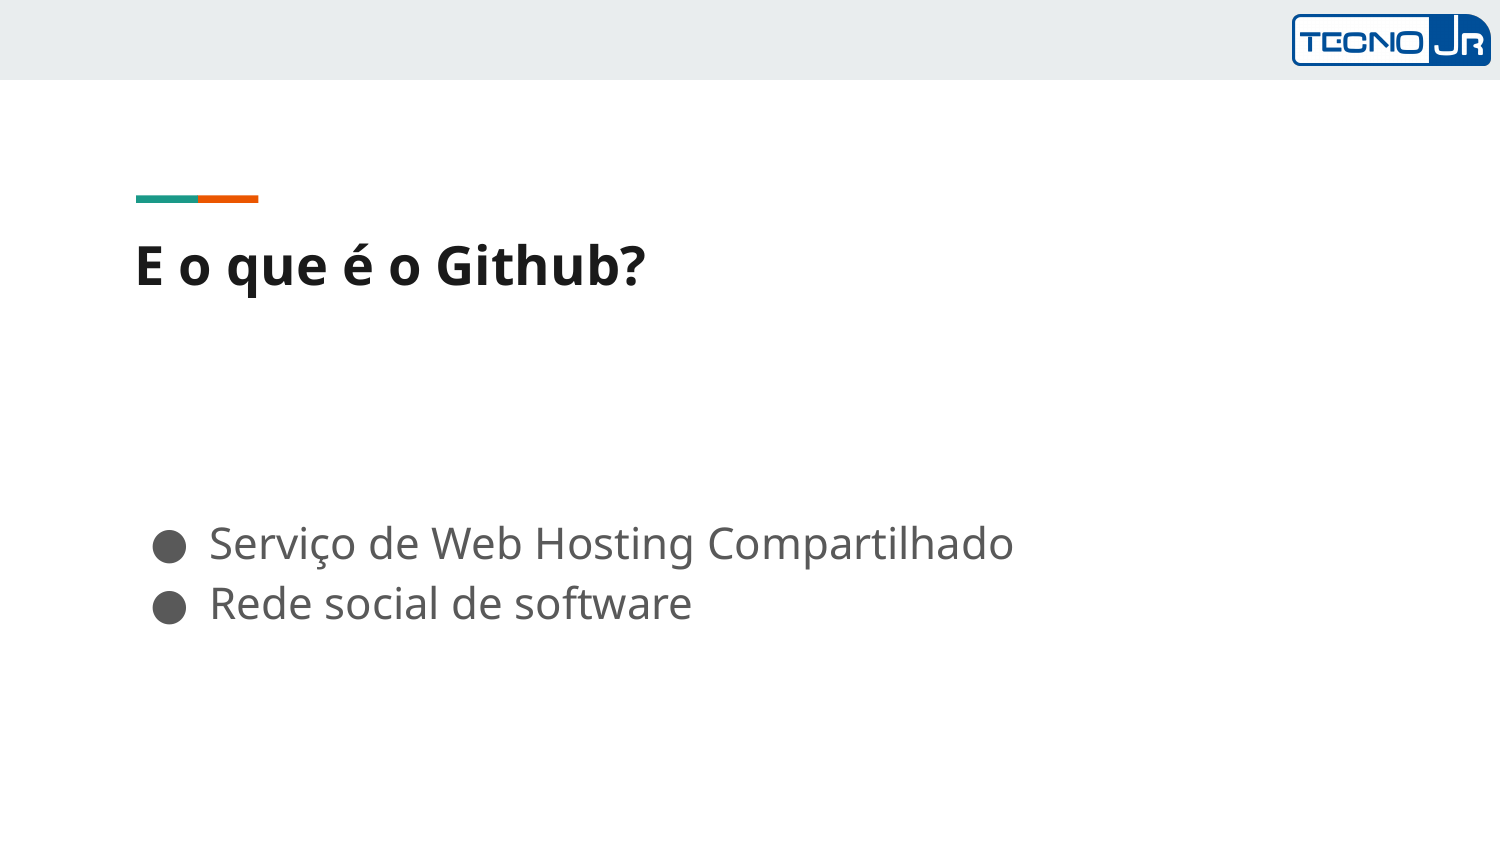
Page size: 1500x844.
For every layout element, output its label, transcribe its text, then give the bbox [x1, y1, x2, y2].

list Serviço de Web Hosting Compartilhado Rede social de software [119, 341, 1381, 796]
picture [1292, 14, 1491, 66]
title E o que é o Github? [119, 216, 1381, 305]
